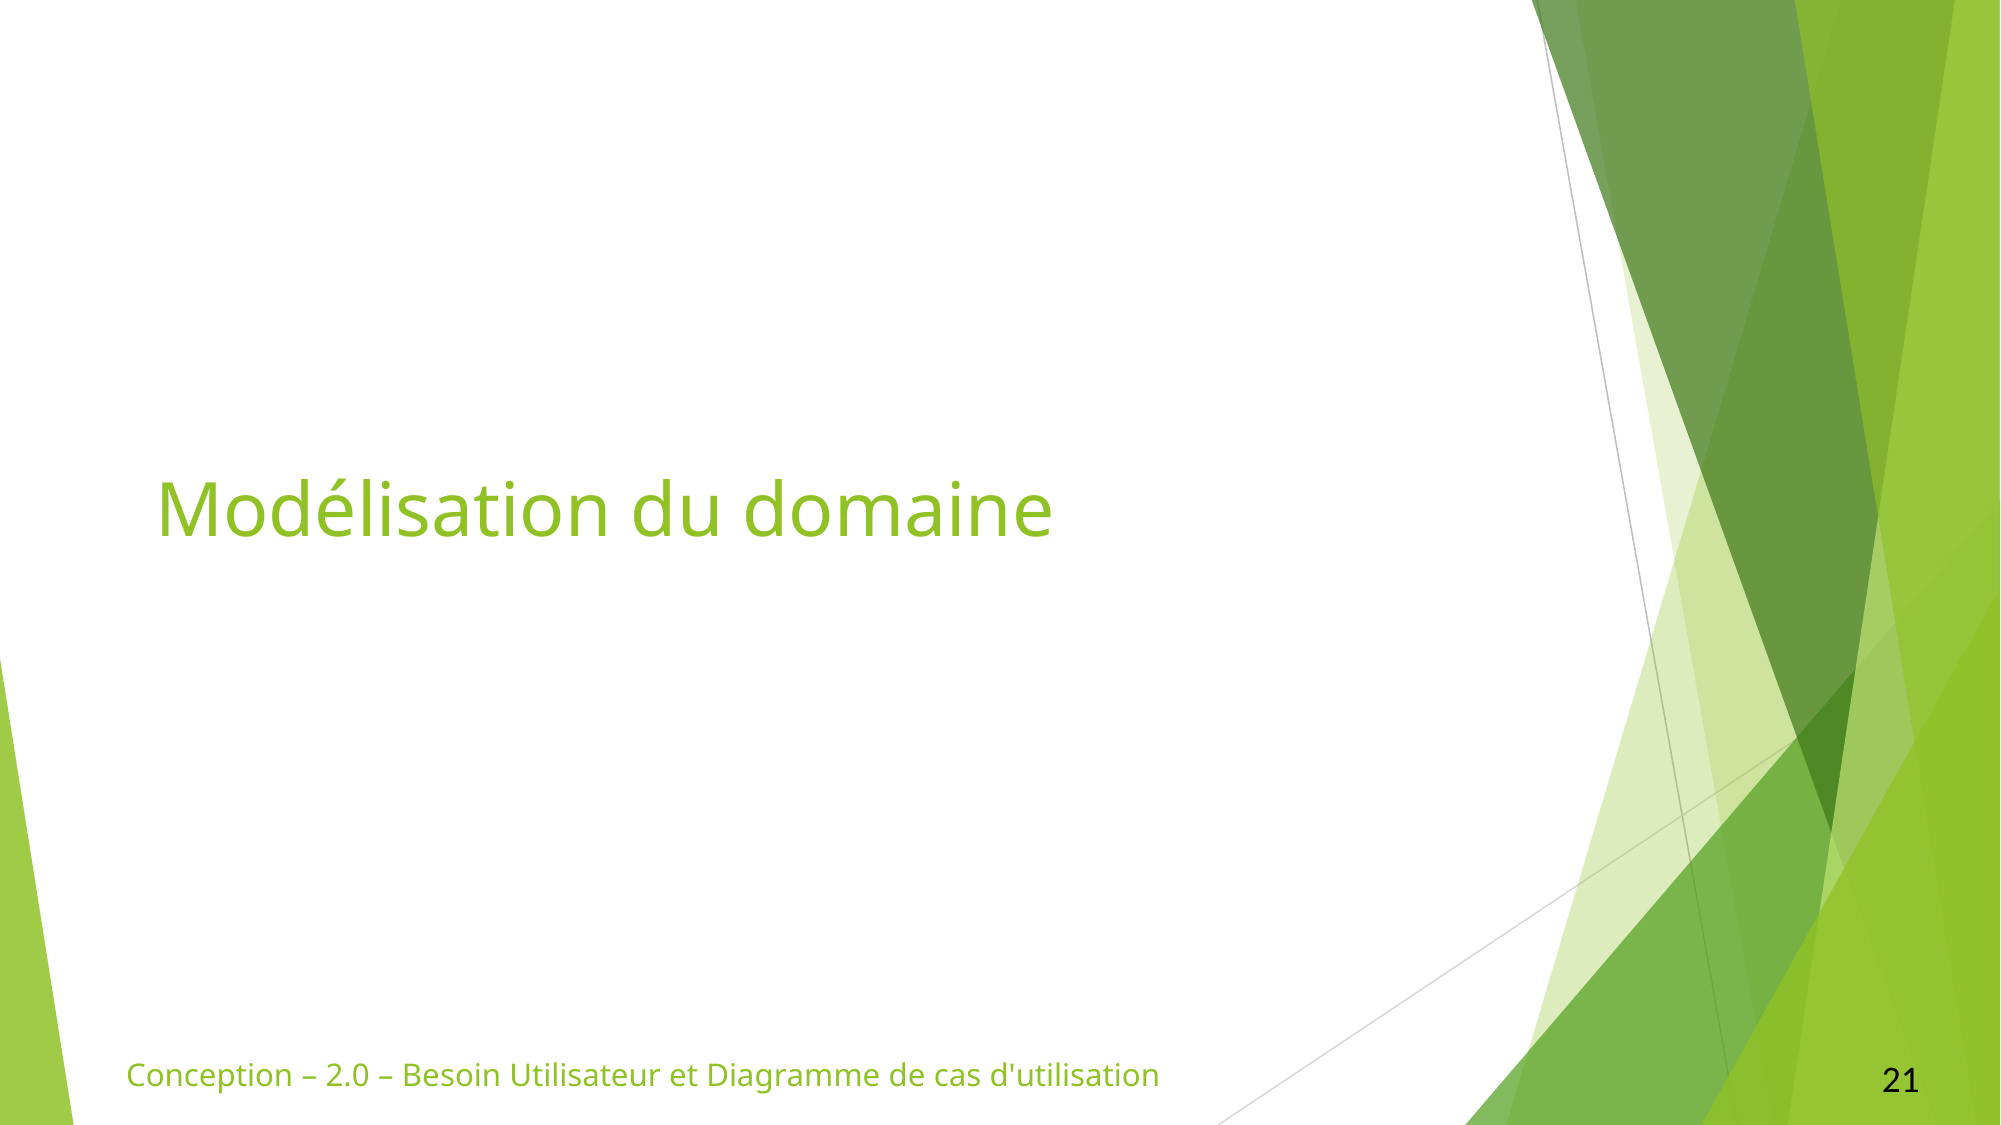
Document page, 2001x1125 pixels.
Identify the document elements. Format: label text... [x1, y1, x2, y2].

text_box [1866, 1047, 1979, 1108]
text_box Conception – 2.0 – Besoin Utilisateur et Diagramme de cas d'utilisation [111, 1047, 1210, 1109]
title Modélisation du domaine [140, 454, 1551, 671]
